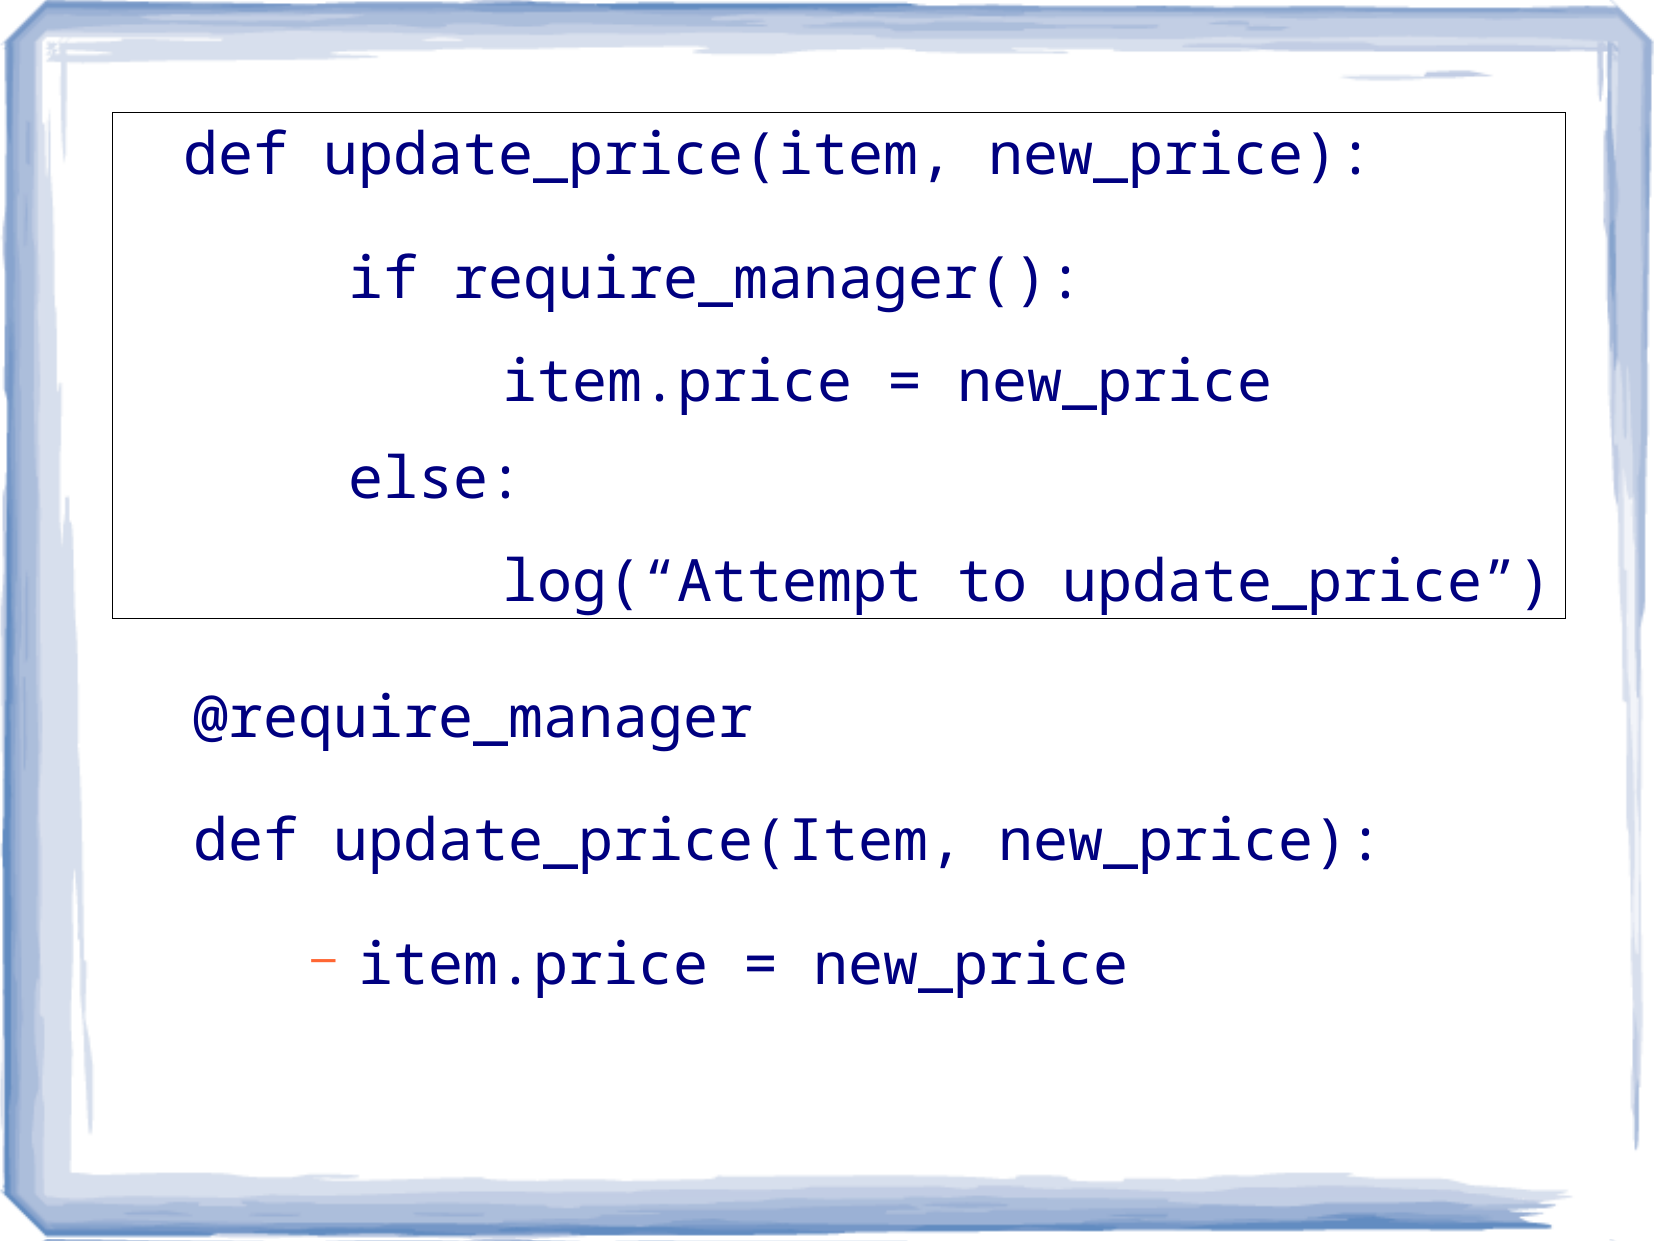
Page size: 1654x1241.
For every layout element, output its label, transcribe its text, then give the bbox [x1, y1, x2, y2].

picture [0, 0, 1654, 1241]
list @require_manager def update_price(Item, new_price): item.price = new_price [122, 675, 1576, 1088]
list def update_price(item, new_price): if require_manager(): item.price = new_price else: log(“Attempt to update_price”) [112, 112, 1566, 601]
